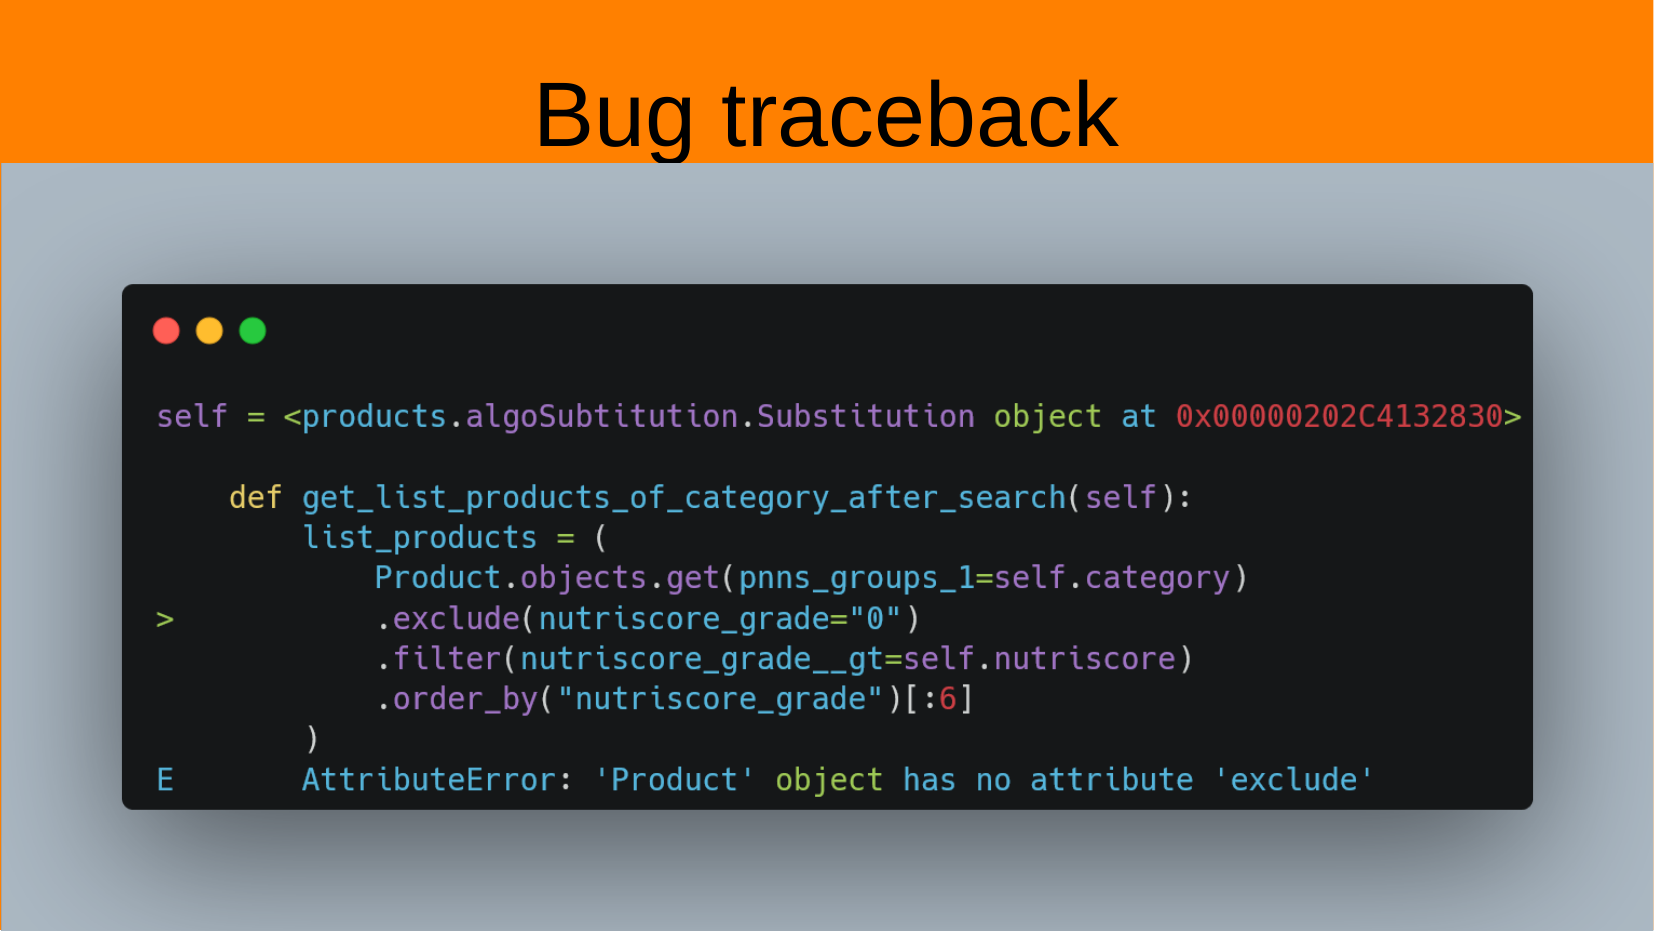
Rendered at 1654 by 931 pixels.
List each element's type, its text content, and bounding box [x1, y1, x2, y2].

title Bug traceback [82, 37, 1571, 163]
picture [0, 163, 1654, 931]
